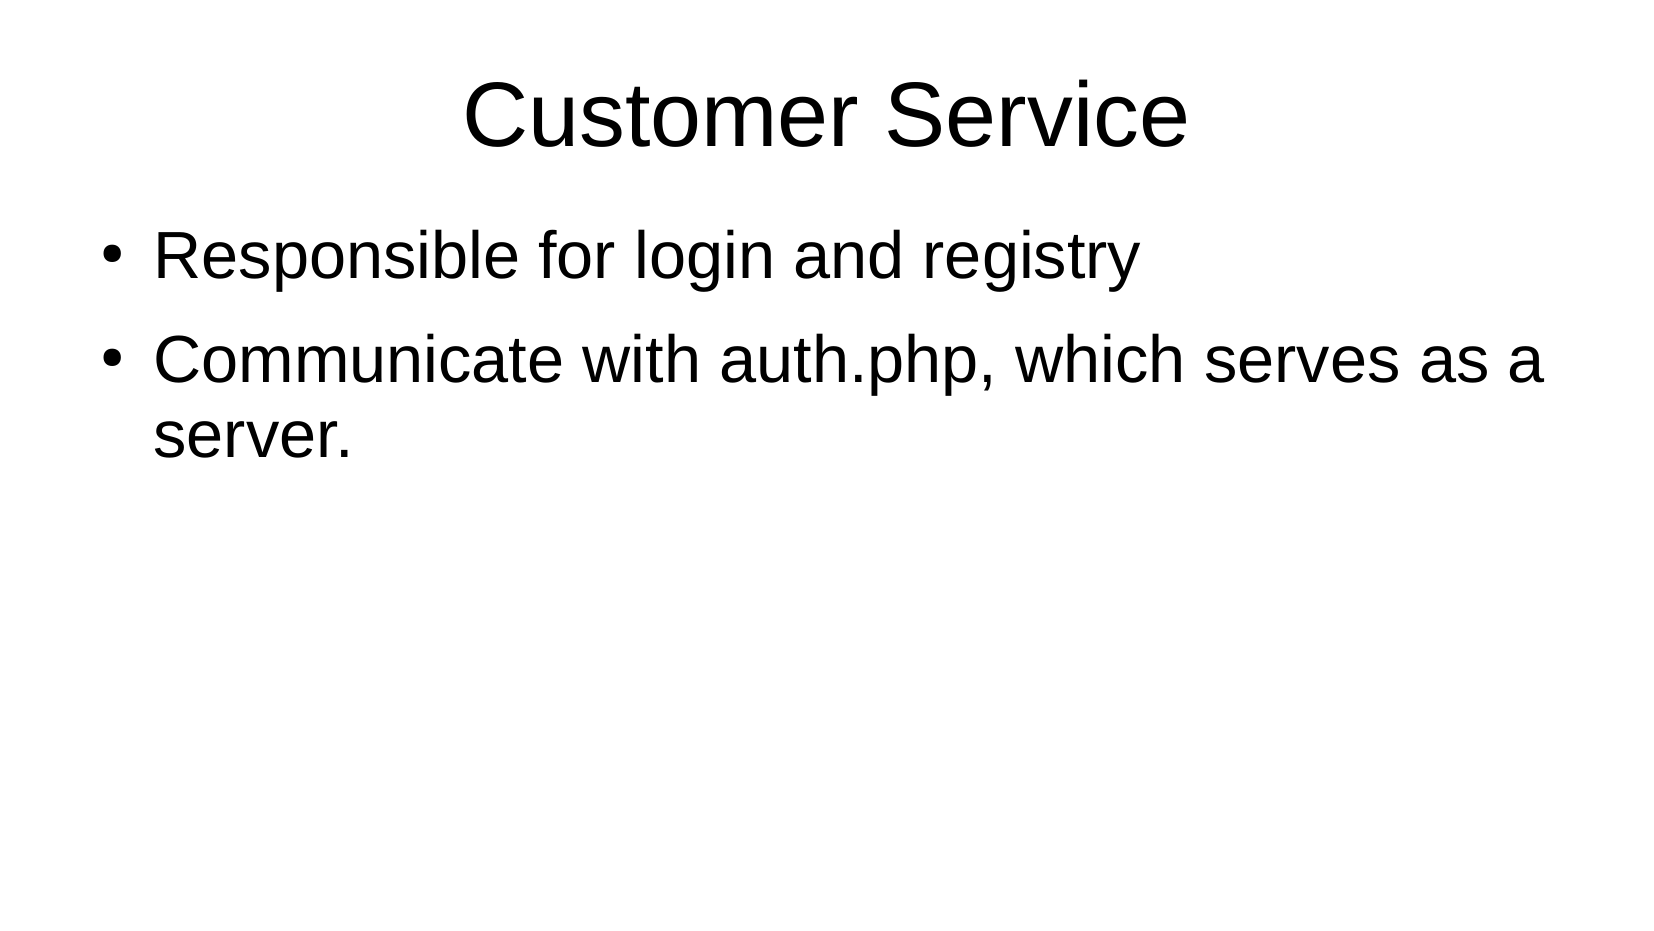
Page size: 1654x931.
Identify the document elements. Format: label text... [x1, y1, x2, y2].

title Customer Service [82, 37, 1571, 193]
list Responsible for login and registry Communicate with auth.php, which serves as a server. [82, 217, 1571, 758]
